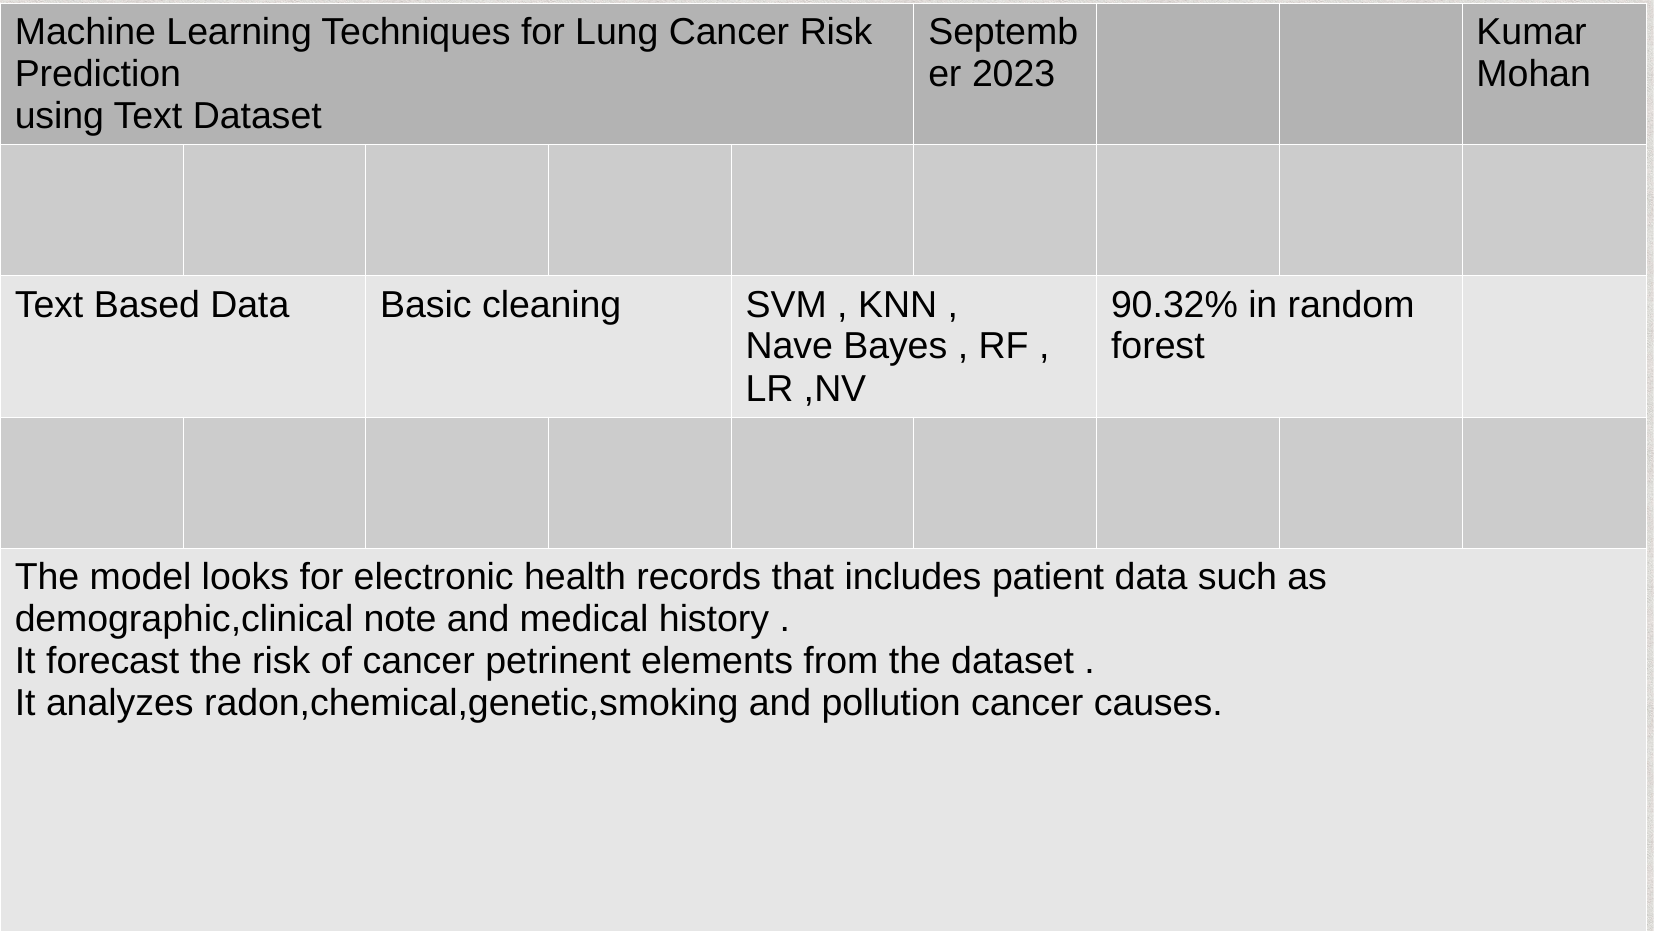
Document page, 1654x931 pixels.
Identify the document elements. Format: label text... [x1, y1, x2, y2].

table_cell [184, 145, 365, 275]
table_cell [1463, 145, 1646, 275]
table_cell Text Based Data [1, 276, 365, 417]
table_cell [1097, 418, 1279, 548]
table_cell [914, 418, 1096, 548]
table_cell [1, 145, 183, 275]
table_cell [549, 145, 731, 275]
picture [0, 0, 1654, 931]
table_header September 2023 [914, 4, 1096, 144]
table_cell [549, 418, 731, 548]
table_cell [732, 418, 913, 548]
table_cell Basic cleaning [366, 276, 731, 417]
table_cell [1097, 145, 1279, 275]
table_cell [1, 418, 183, 548]
table_header Machine Learning Techniques for Lung Cancer Risk Prediction using Text Dataset [1, 4, 913, 144]
table_cell [1463, 276, 1646, 417]
table_cell [184, 418, 365, 548]
table_cell [1463, 418, 1646, 548]
table_cell 90.32% in random forest [1097, 276, 1462, 417]
table_cell SVM , KNN , Nave Bayes , RF , LR ,NV [732, 276, 1096, 417]
table_cell [914, 145, 1096, 275]
table_cell [366, 418, 548, 548]
table_cell [732, 145, 913, 275]
table_header [1280, 4, 1462, 144]
table_header [1097, 4, 1279, 144]
table_cell [1280, 418, 1462, 548]
table_header Kumar Mohan [1463, 4, 1646, 144]
table_cell [366, 145, 548, 275]
table_cell [1280, 145, 1462, 275]
table_cell The model looks for electronic health records that includes patient data such as demographic,clinical note and medical history . It forecast the risk of cancer petrinent elements from the dataset . It analyzes radon,chemical,genetic,smoking and pollution cancer causes. [1, 549, 1646, 931]
